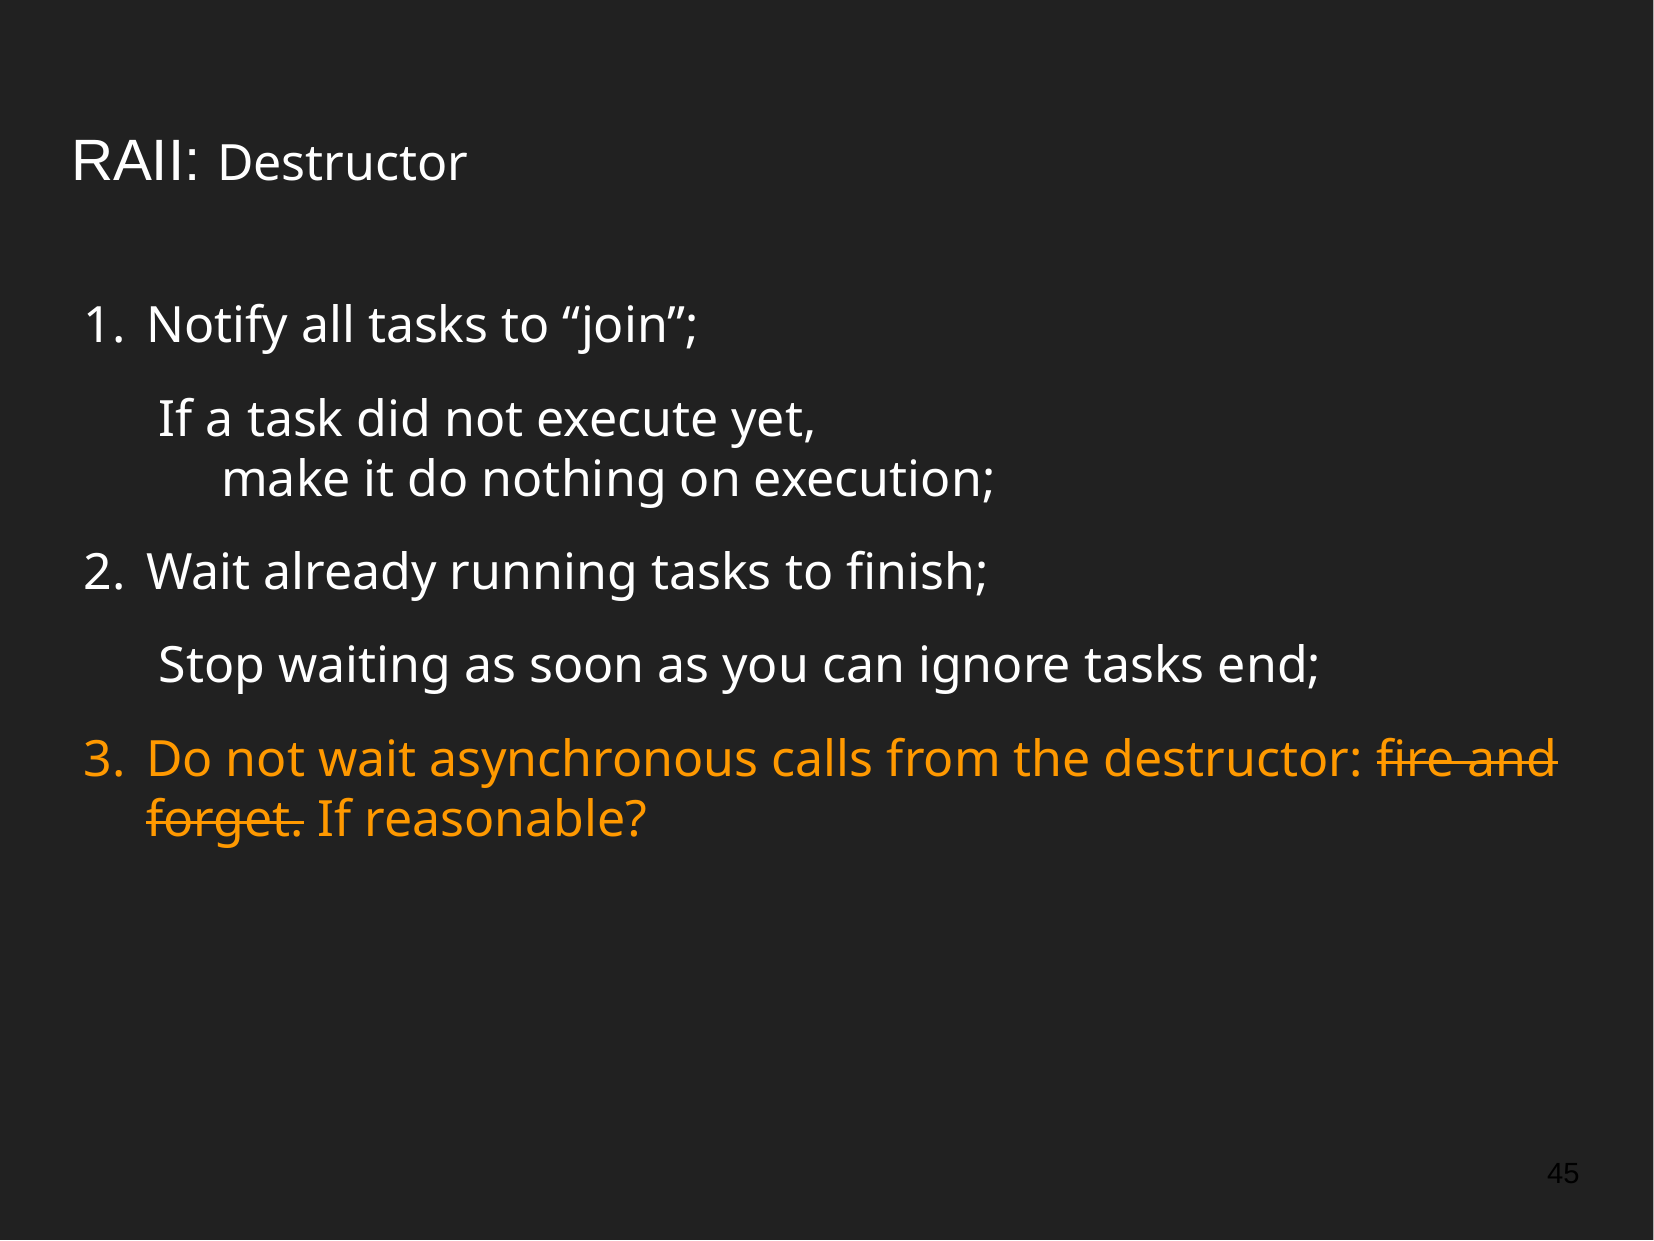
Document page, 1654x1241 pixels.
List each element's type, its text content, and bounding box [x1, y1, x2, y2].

title RAII: Destructor [56, 107, 1598, 246]
slide_number <number> [1532, 1124, 1632, 1220]
list Notify all tasks to “join”; If a task did not execute yet, make it do nothing on execution; Wait already running tasks to finish; Stop waiting as soon as you can ignore tasks end; Do not wait asynchronous calls from the destructor: fire and forget. If reasonable? [56, 277, 1598, 1102]
